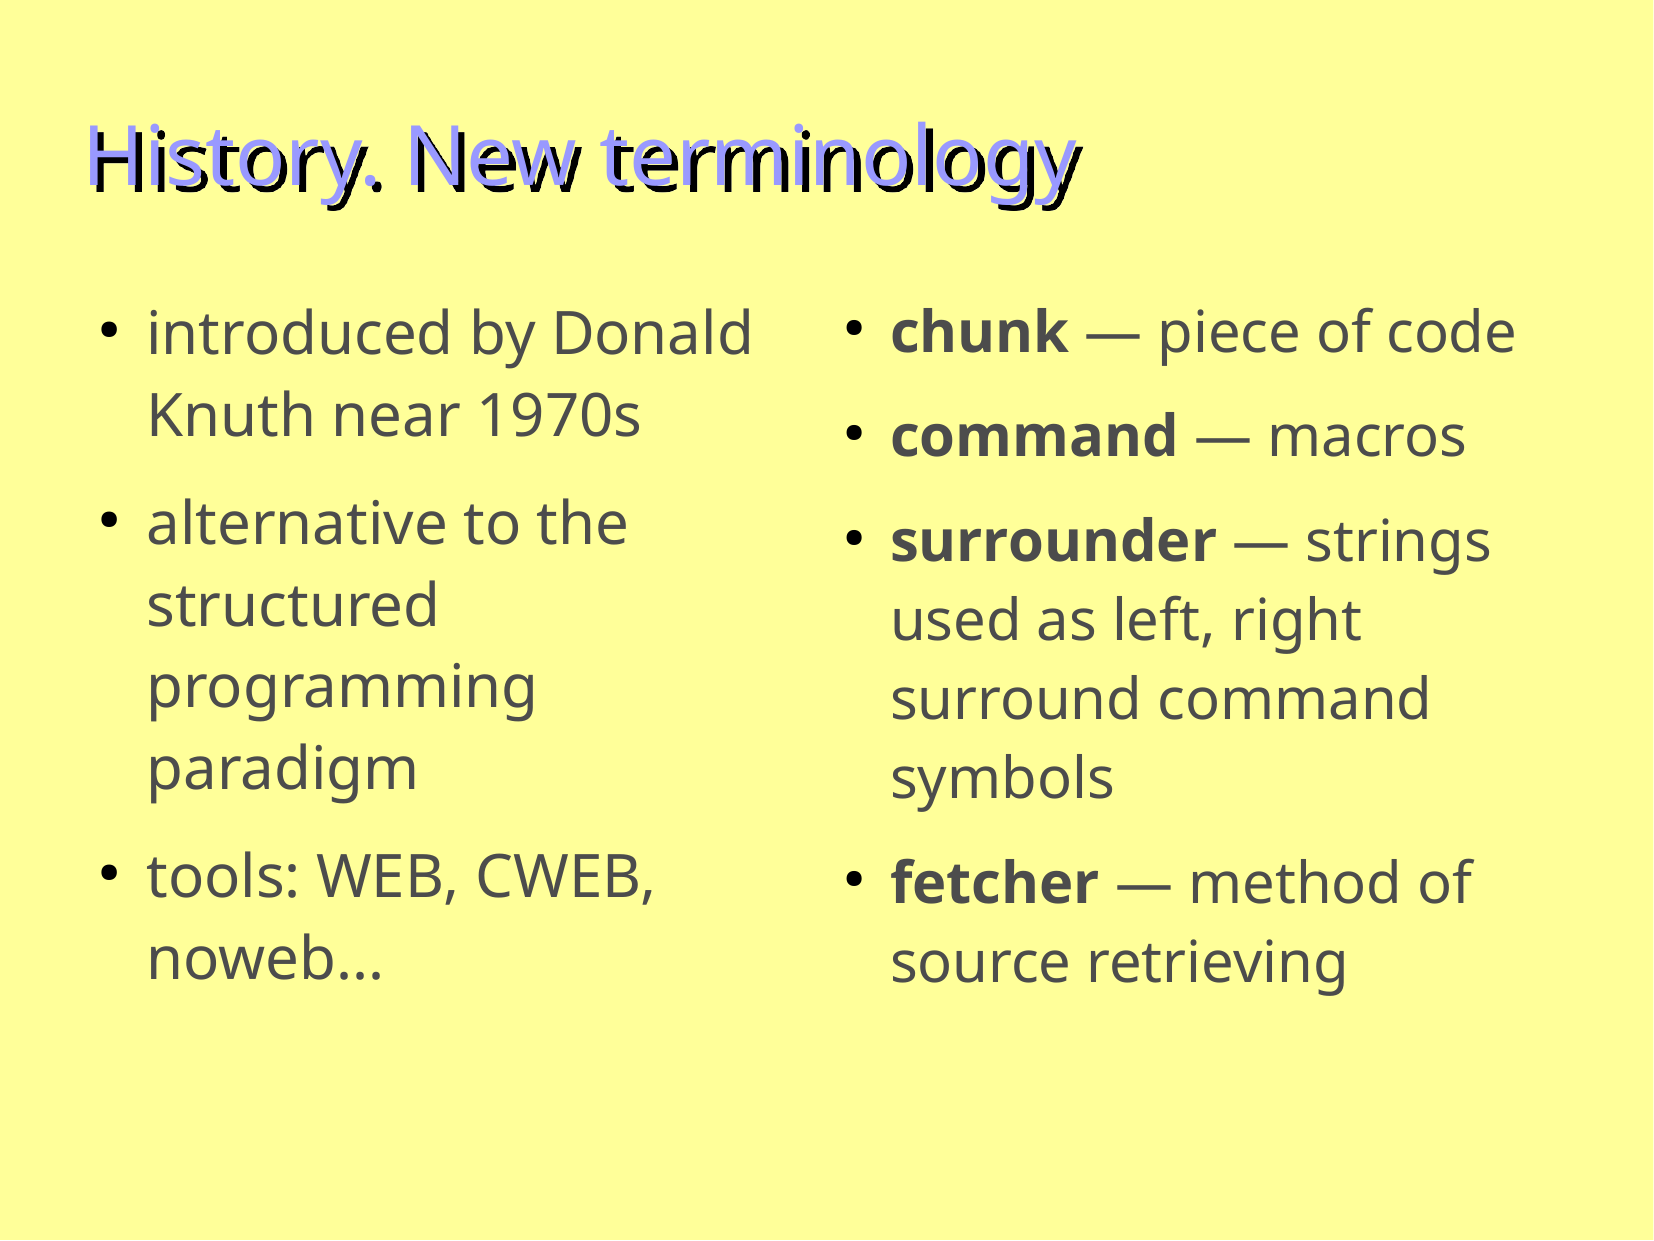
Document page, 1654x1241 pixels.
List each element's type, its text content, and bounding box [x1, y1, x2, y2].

title History. New terminology [82, 49, 1571, 257]
list chunk — piece of code command — macros surrounder — strings used as left, right surround command symbols fetcher — method of source retrieving [828, 290, 1539, 1010]
list introduced by Donald Knuth near 1970s alternative to the structured programming paradigm tools: WEB, CWEB, noweb... [82, 290, 793, 1010]
